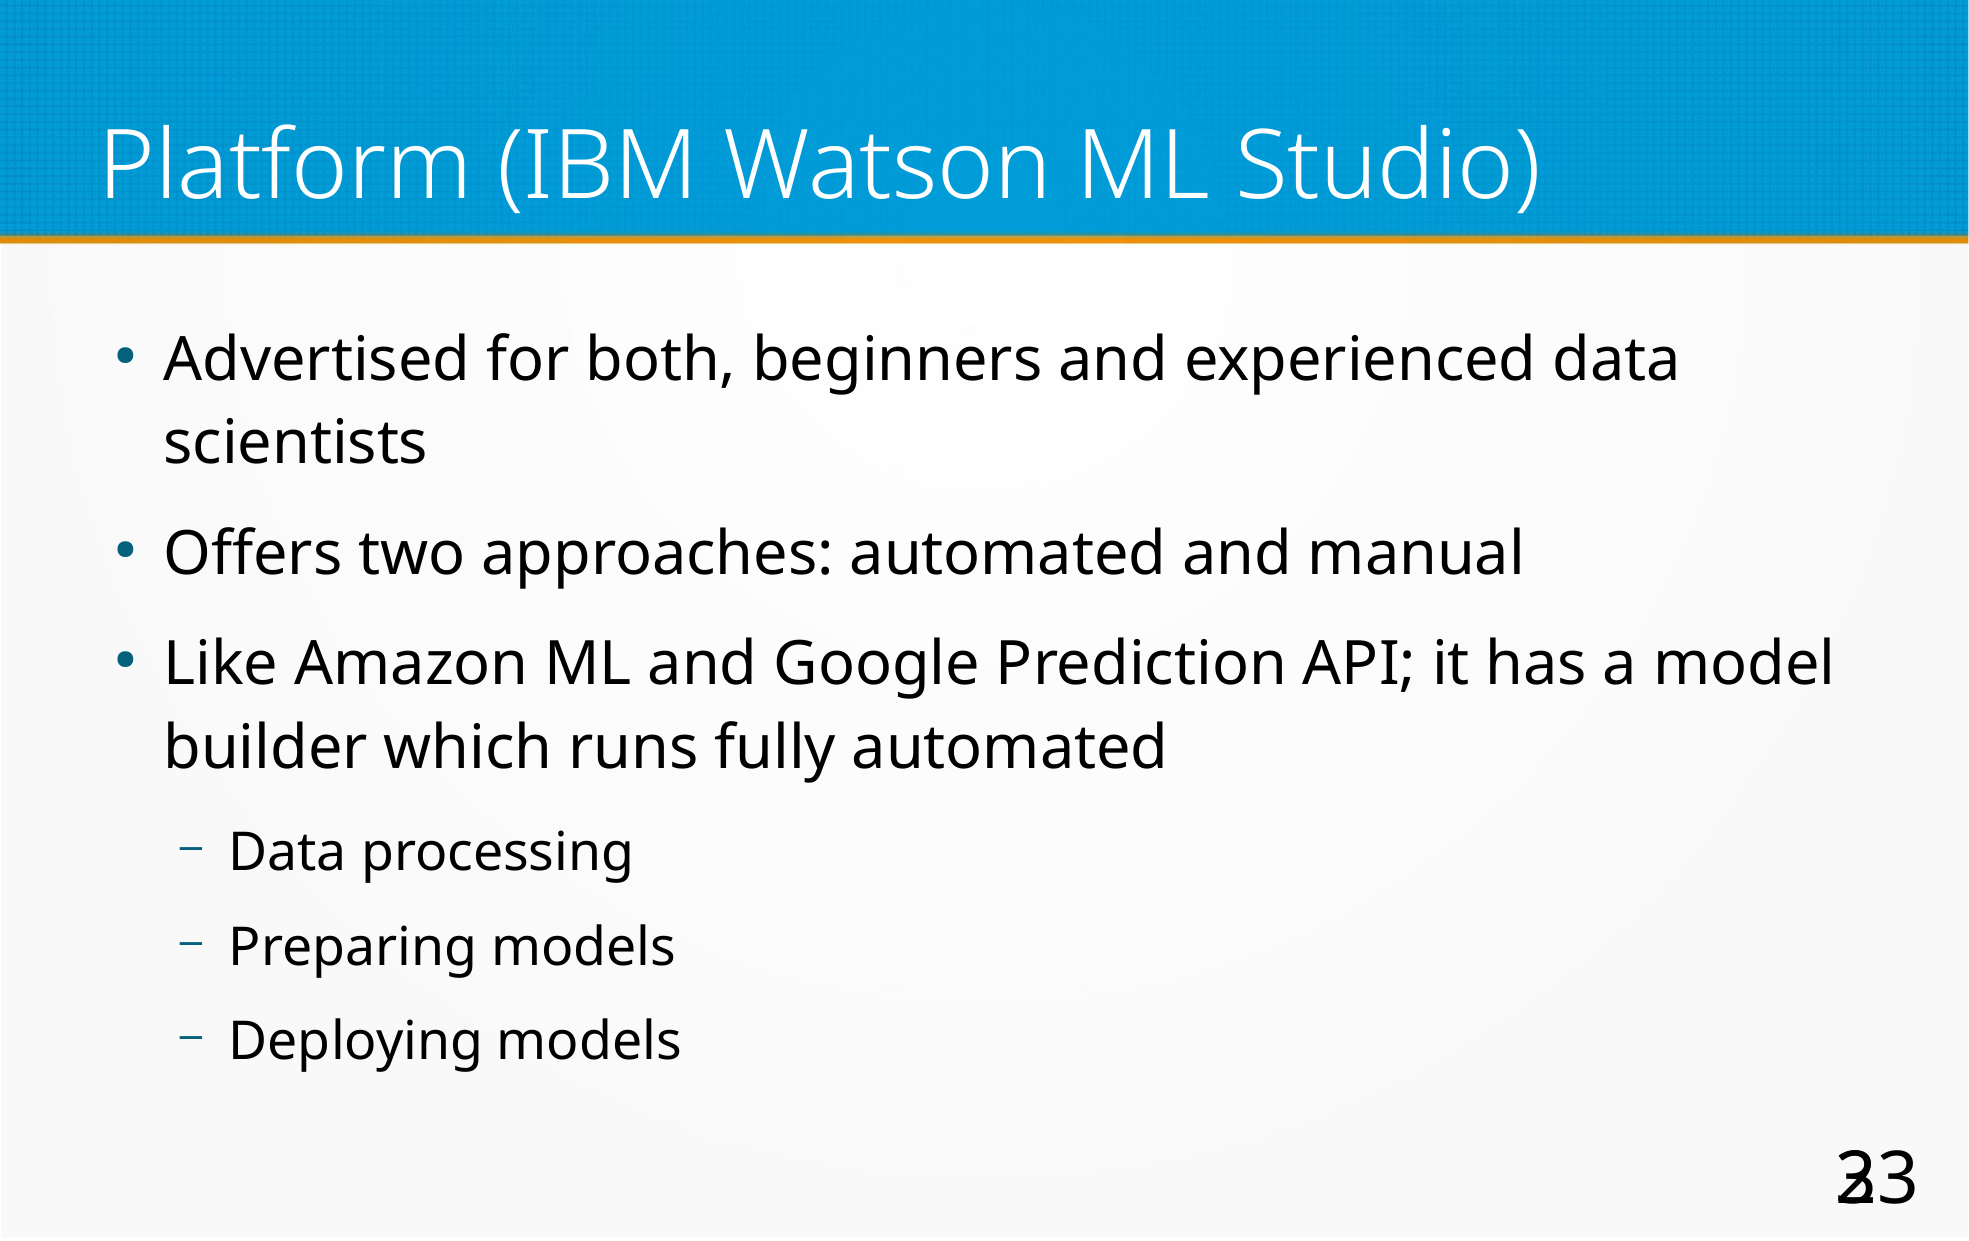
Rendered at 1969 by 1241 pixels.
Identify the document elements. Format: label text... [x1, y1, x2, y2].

text_box 3 [1830, 1127, 1966, 1224]
list Advertised for both, beginners and experienced data scientists Offers two approaches: automated and manual Like Amazon ML and Google Prediction API; it has a model builder which runs fully automated Data processing Preparing models Deploying models [98, 315, 1861, 1081]
title Platform (IBM Watson ML Studio) [98, 19, 1870, 227]
picture [0, 233, 1969, 1241]
